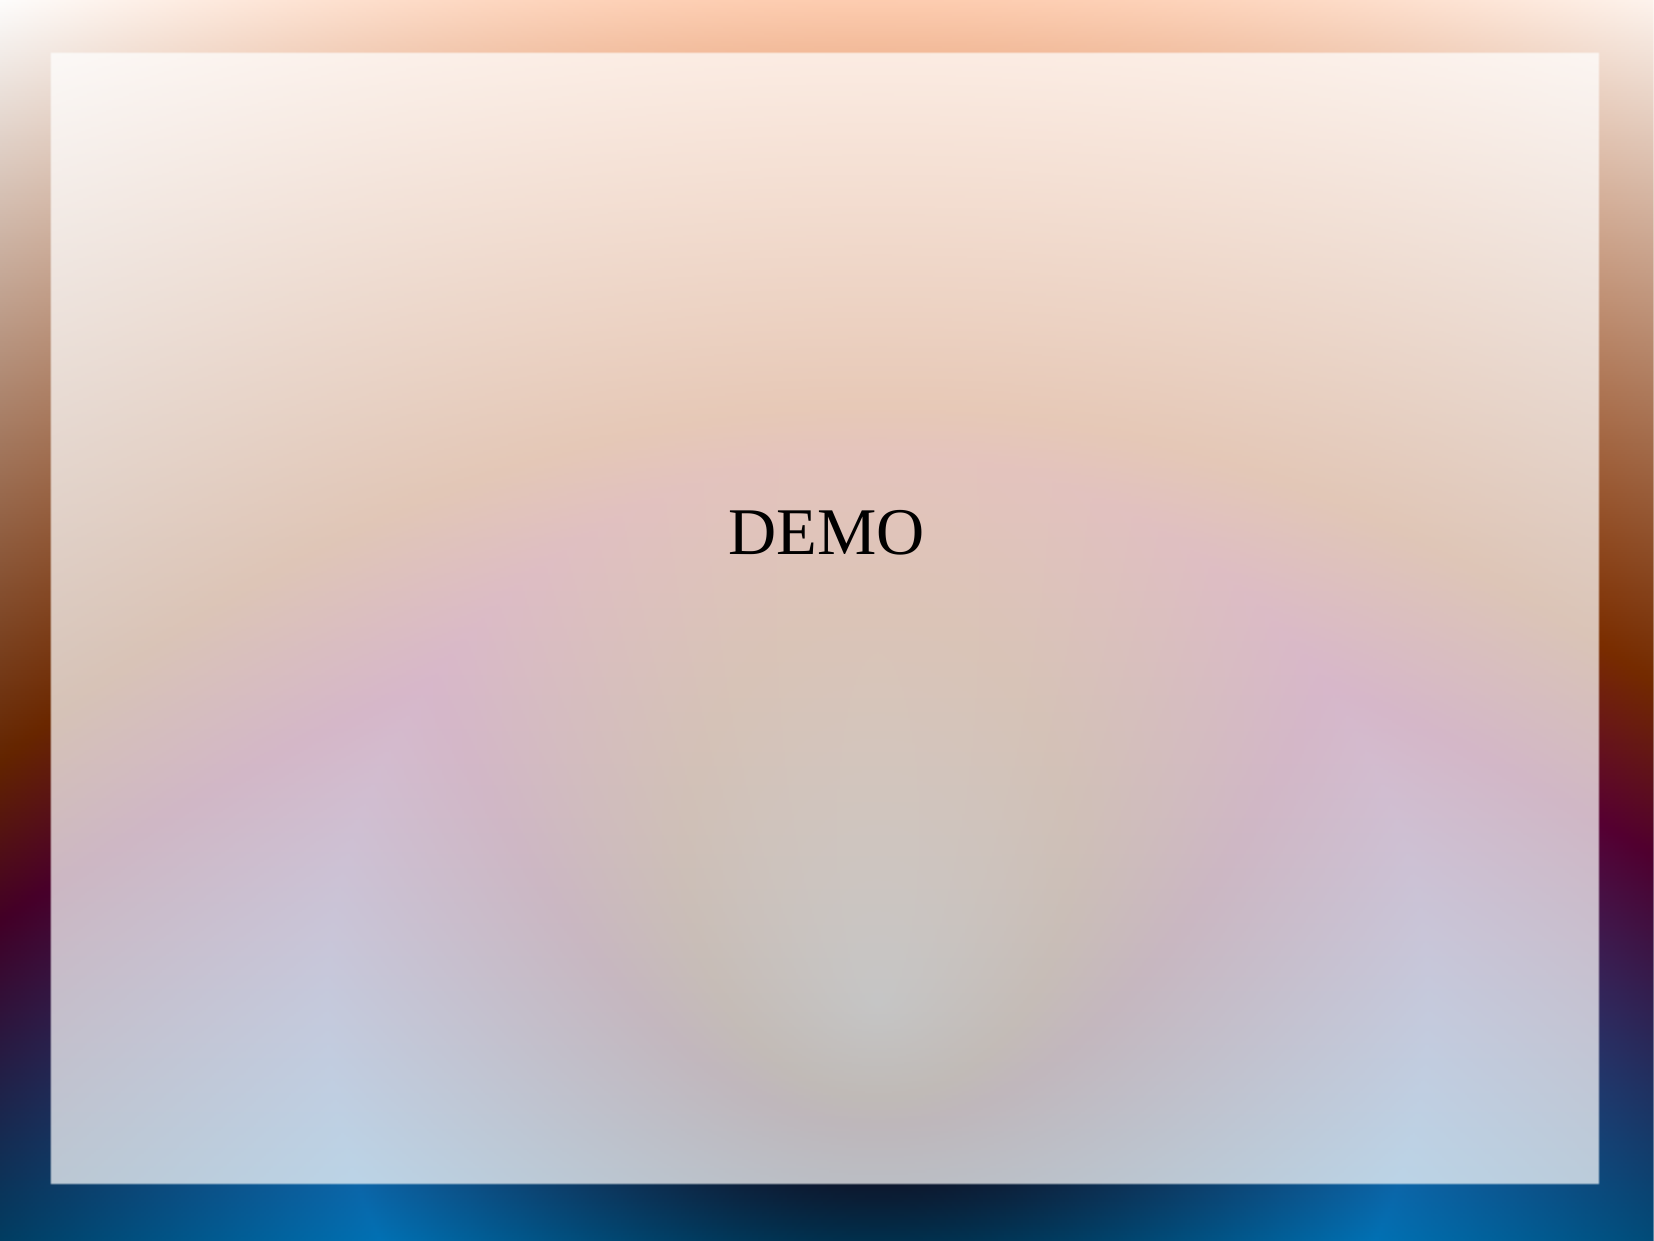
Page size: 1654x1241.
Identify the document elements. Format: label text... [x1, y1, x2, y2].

picture [0, 0, 1654, 1241]
subtitle DEMO [82, 55, 1571, 1010]
